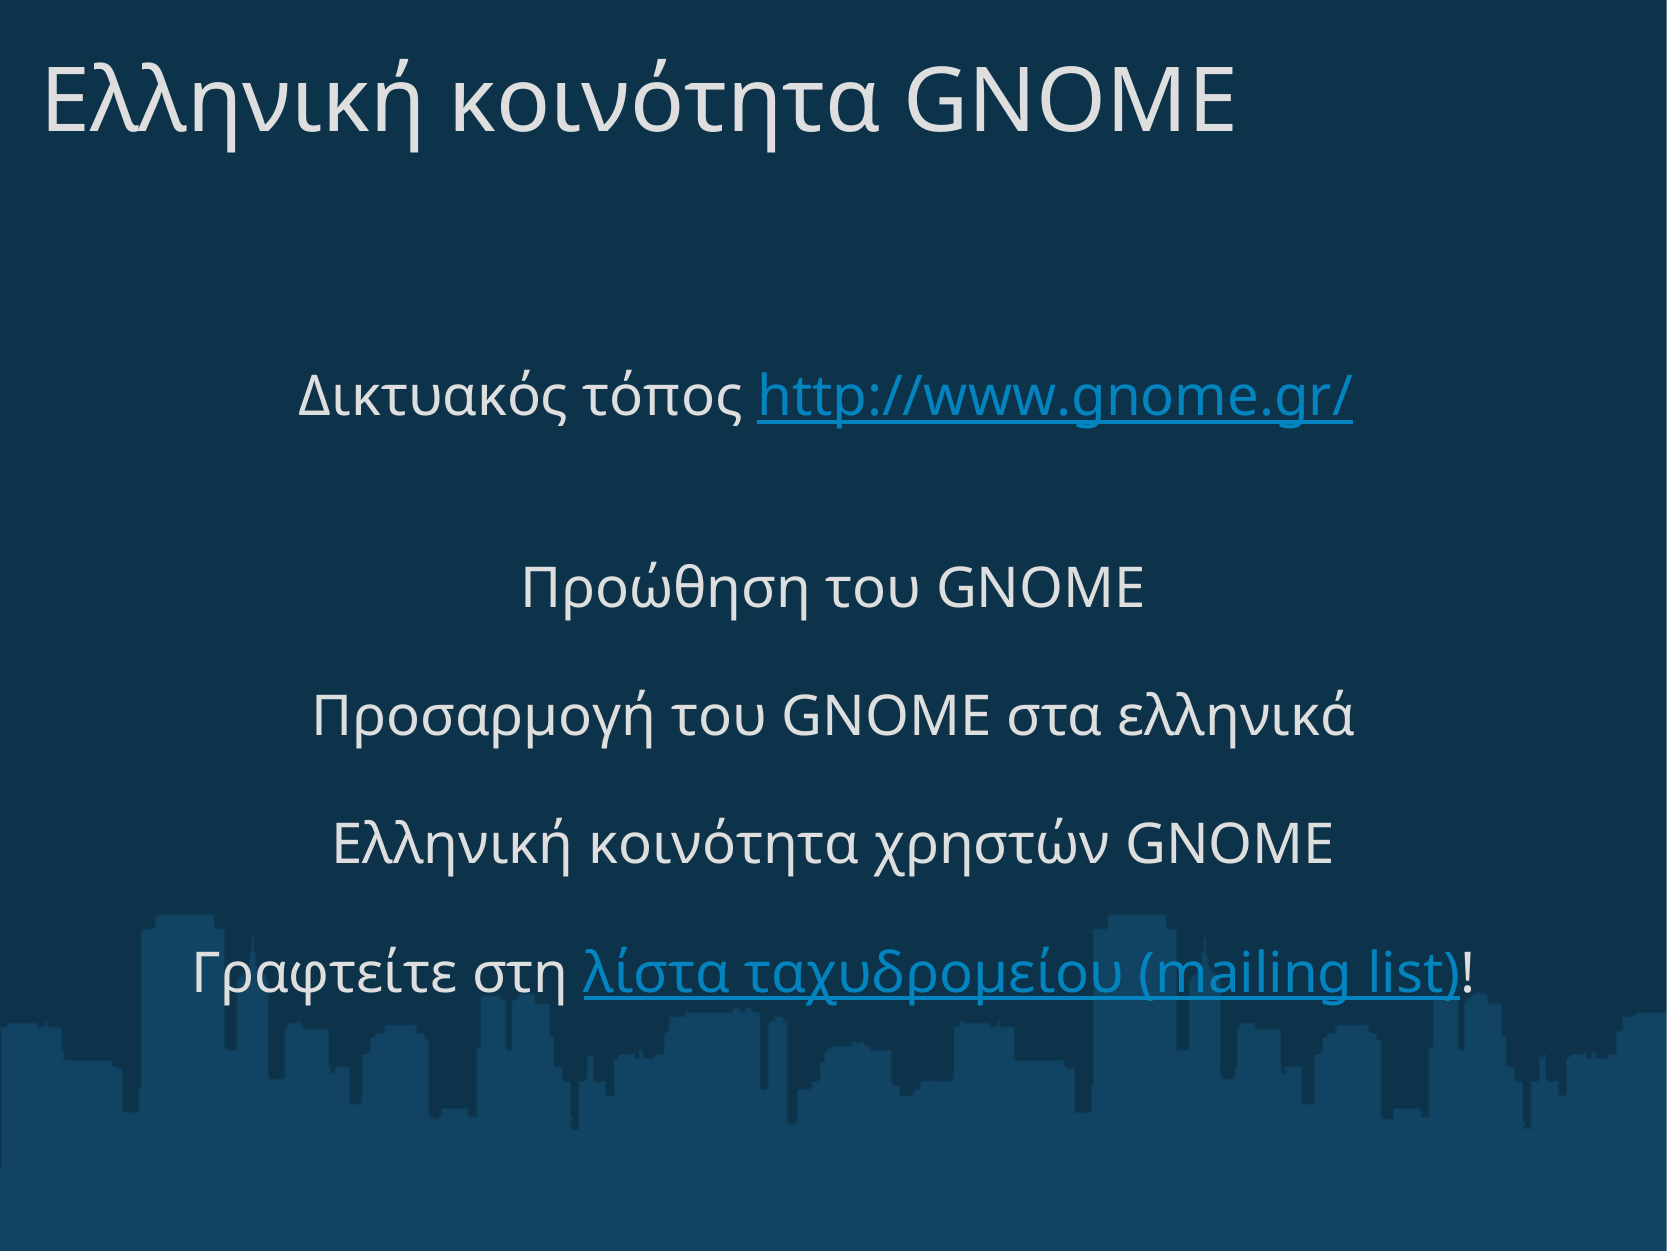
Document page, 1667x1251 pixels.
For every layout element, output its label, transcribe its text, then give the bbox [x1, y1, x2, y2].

picture [0, 0, 1667, 1251]
list Δικτυακός τόπος http://www.gnome.gr/ Προώθηση του GNOME Προσαρμογή του GNOME στα ελληνικά Ελληνική κοινότητα χρηστών GNOME Γραφτείτε στη λίστα ταχυδρομείου (mailing list)! [40, 300, 1627, 1201]
title Ελληνική κοινότητα GNOME [40, 50, 1627, 201]
